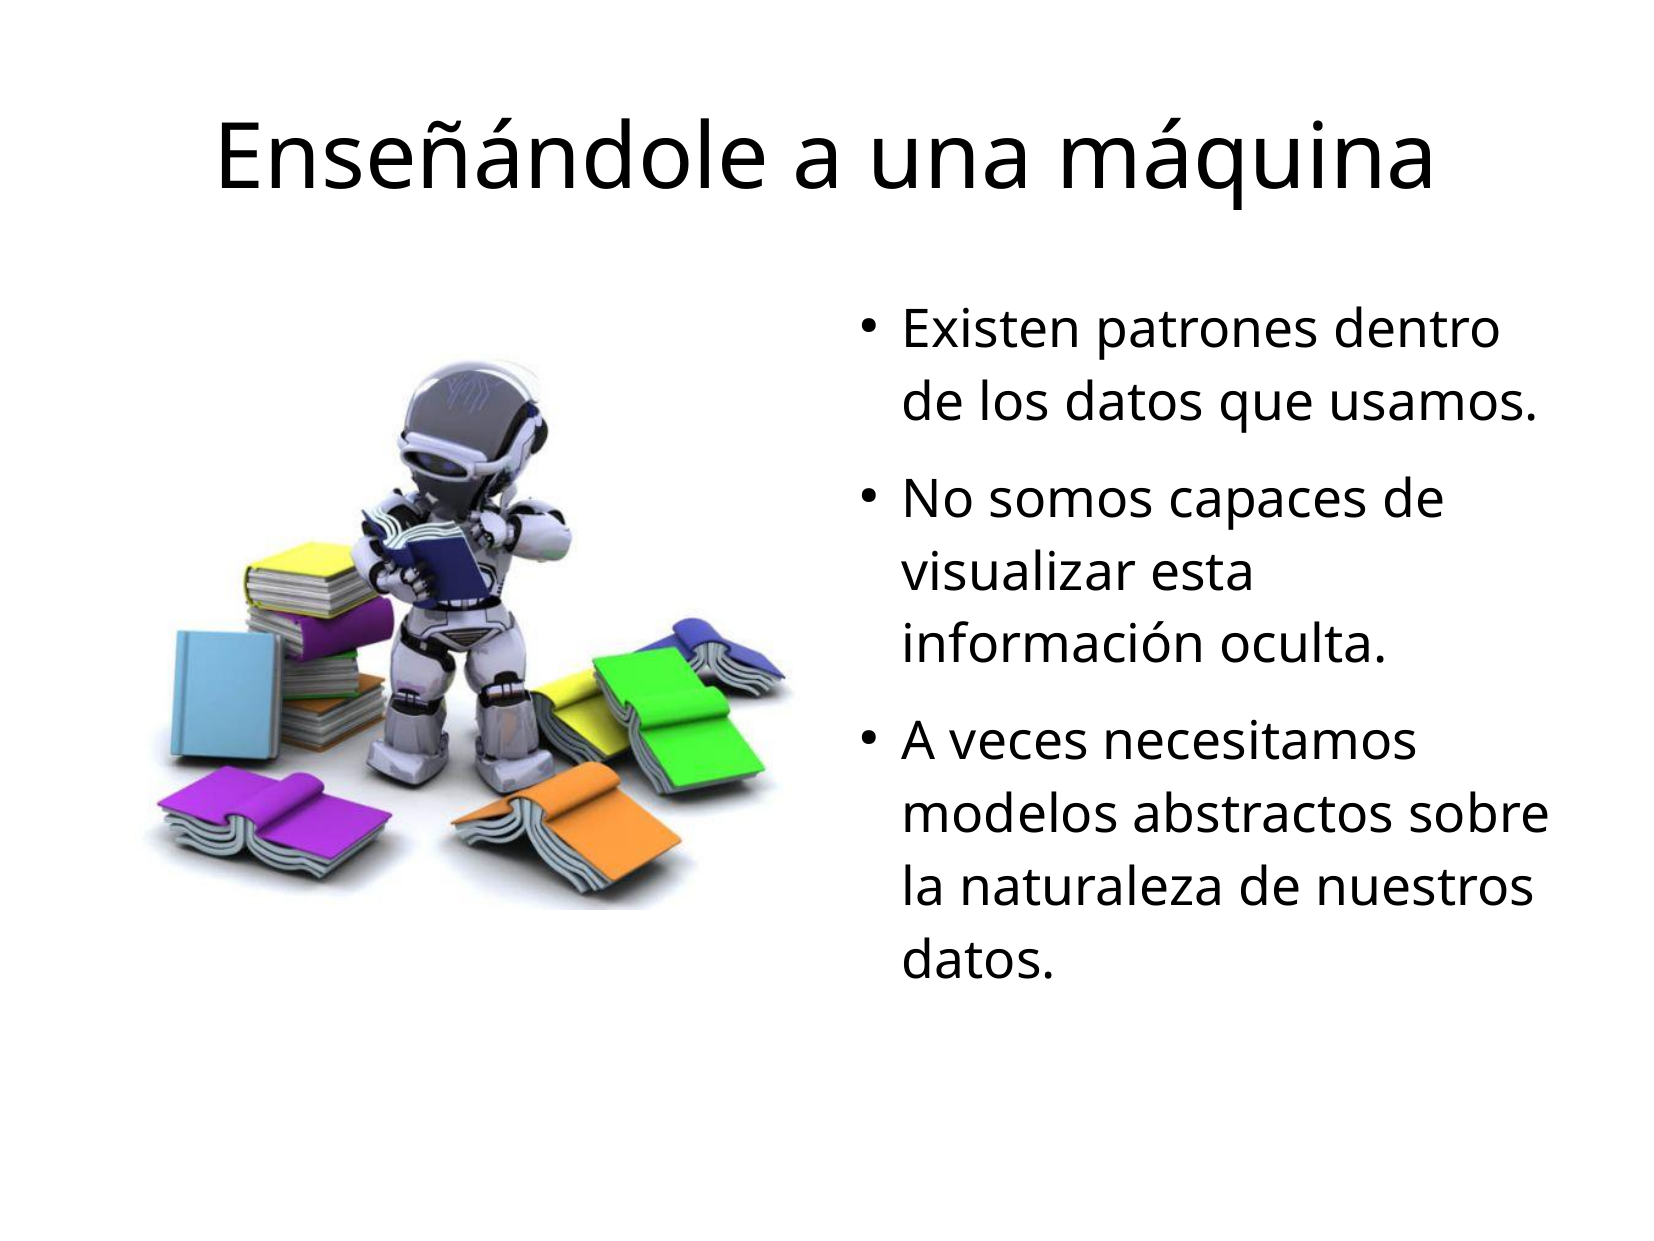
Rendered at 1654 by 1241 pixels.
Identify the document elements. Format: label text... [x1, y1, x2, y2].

title Enseñándole a una máquina [82, 49, 1571, 257]
list Existen patrones dentro de los datos que usamos. No somos capaces de visualizar esta información oculta. A veces necesitamos modelos abstractos sobre la naturaleza de nuestros datos. [845, 290, 1572, 1010]
picture [70, 333, 851, 910]
